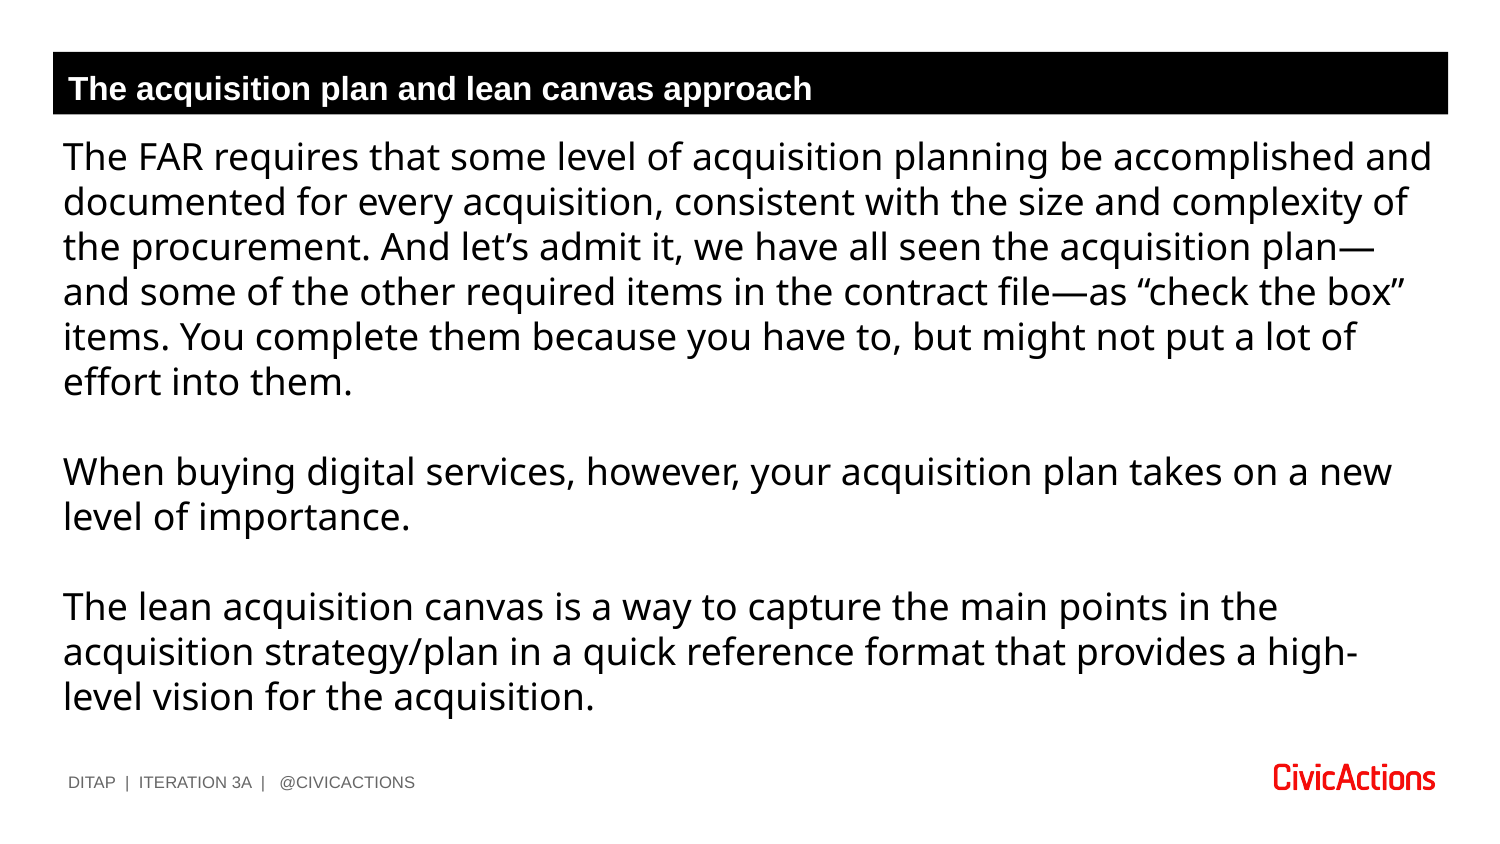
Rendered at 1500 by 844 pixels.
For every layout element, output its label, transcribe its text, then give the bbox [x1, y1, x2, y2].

list The FAR requires that some level of acquisition planning be accomplished and documented for every acquisition, consistent with the size and complexity of the procurement. And let’s admit it, we have all seen the acquisition plan—and some of the other required items in the contract file—as “check the box” items. You complete them because you have to, but might not put a lot of effort into them. When buying digital services, however, your acquisition plan takes on a new level of importance. The lean acquisition canvas is a way to capture the main points in the acquisition strategy/plan in a quick reference format that provides a high-level vision for the acquisition. [53, 123, 1449, 605]
picture [1271, 758, 1438, 795]
title The acquisition plan and lean canvas approach [53, 51, 1449, 115]
